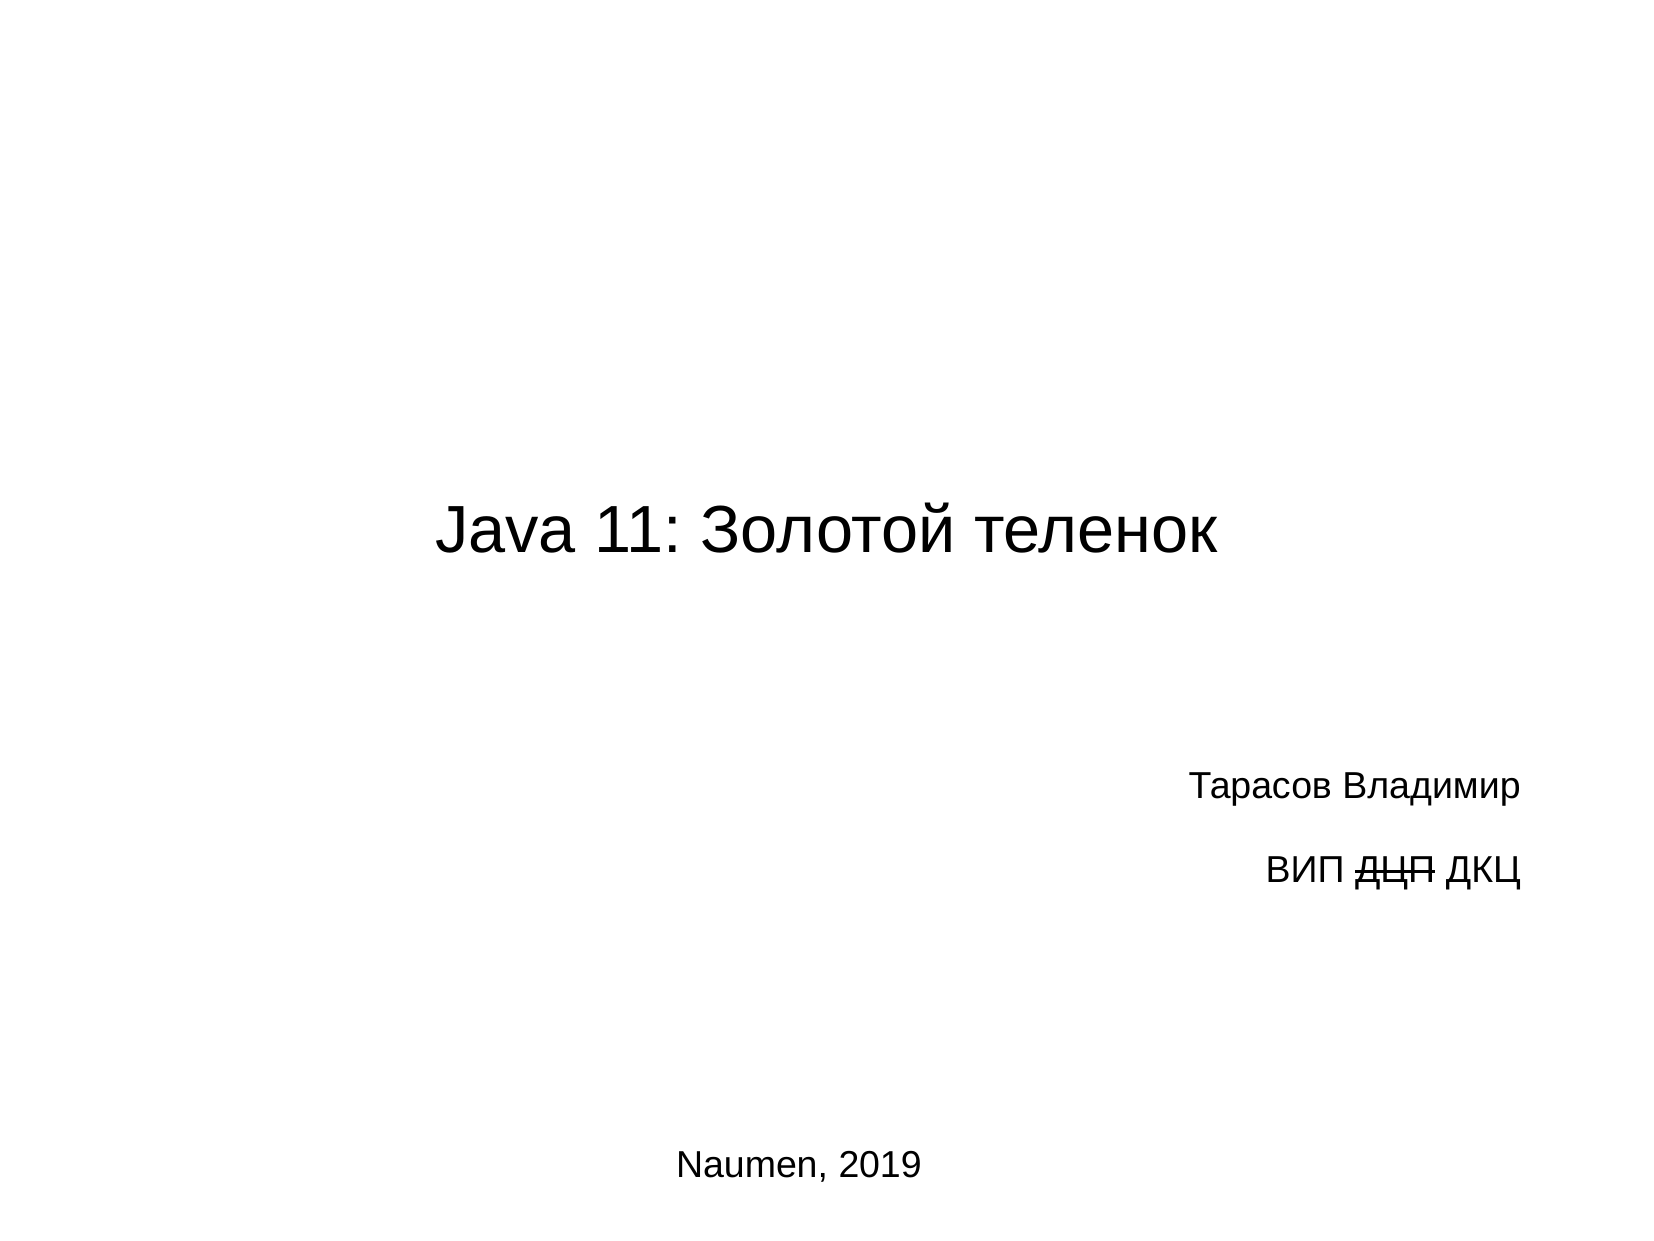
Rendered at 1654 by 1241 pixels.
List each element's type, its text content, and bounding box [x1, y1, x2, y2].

text_box Naumen, 2019 [661, 1136, 937, 1193]
subtitle Java 11: Золотой теленок [82, 49, 1571, 1010]
text_box Тарасов Владимир ВИП ДЦП ДКЦ [1173, 756, 1536, 898]
